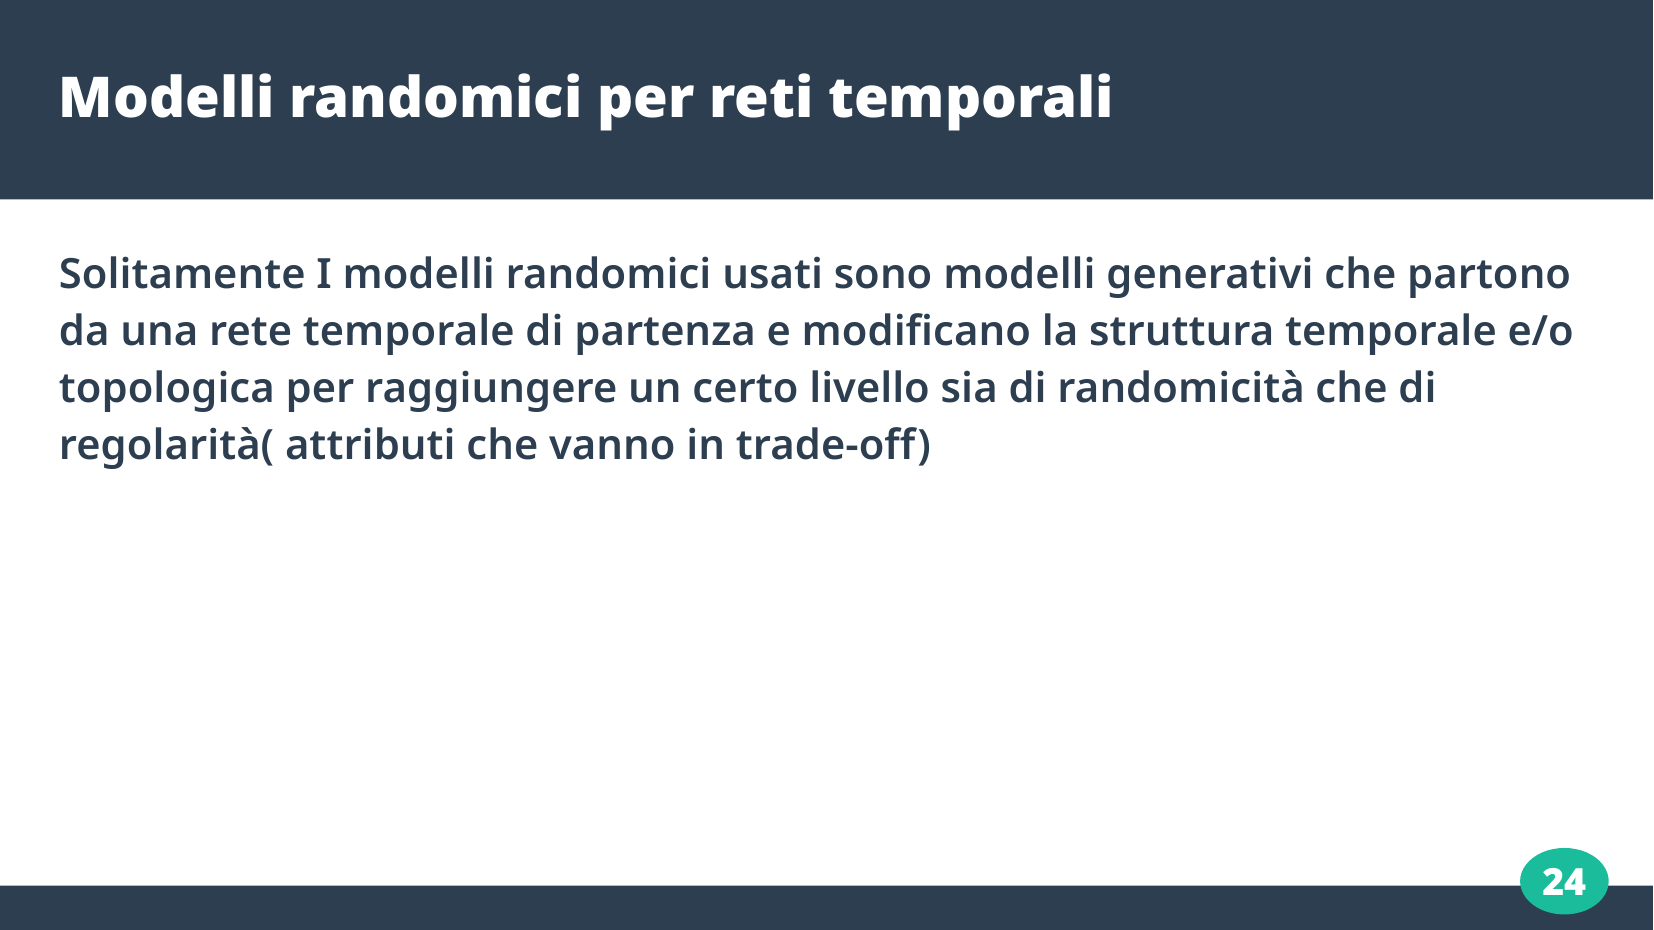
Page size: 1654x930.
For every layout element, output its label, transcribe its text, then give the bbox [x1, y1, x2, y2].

list Solitamente I modelli randomici usati sono modelli generativi che partono da una rete temporale di partenza e modificano la struttura temporale e/o topologica per raggiungere un certo livello sia di randomicità che di regolarità( attributi che vanno in trade-off) [58, 243, 1594, 864]
title Modelli randomici per reti temporali [58, 36, 1594, 155]
